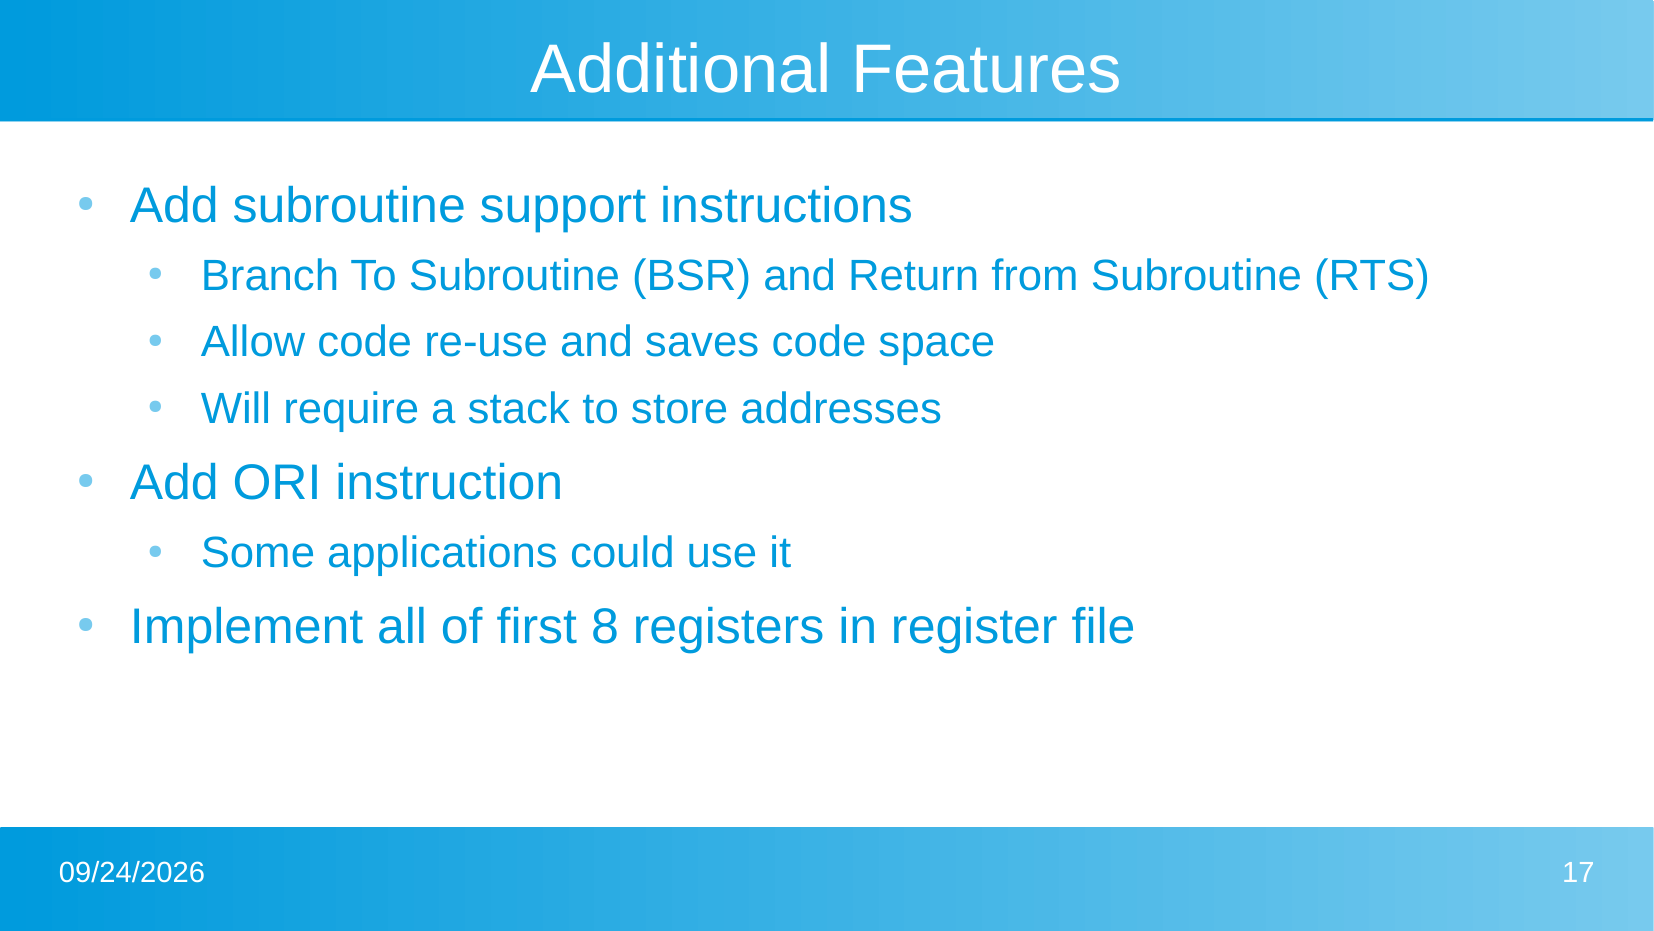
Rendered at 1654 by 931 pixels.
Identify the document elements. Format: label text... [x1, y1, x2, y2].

list Add subroutine support instructions Branch To Subroutine (BSR) and Return from Subroutine (RTS) Allow code re-use and saves code space Will require a stack to store addresses Add ORI instruction Some applications could use it Implement all of first 8 registers in register file [59, 177, 1595, 768]
title Additional Features [59, 29, 1595, 108]
